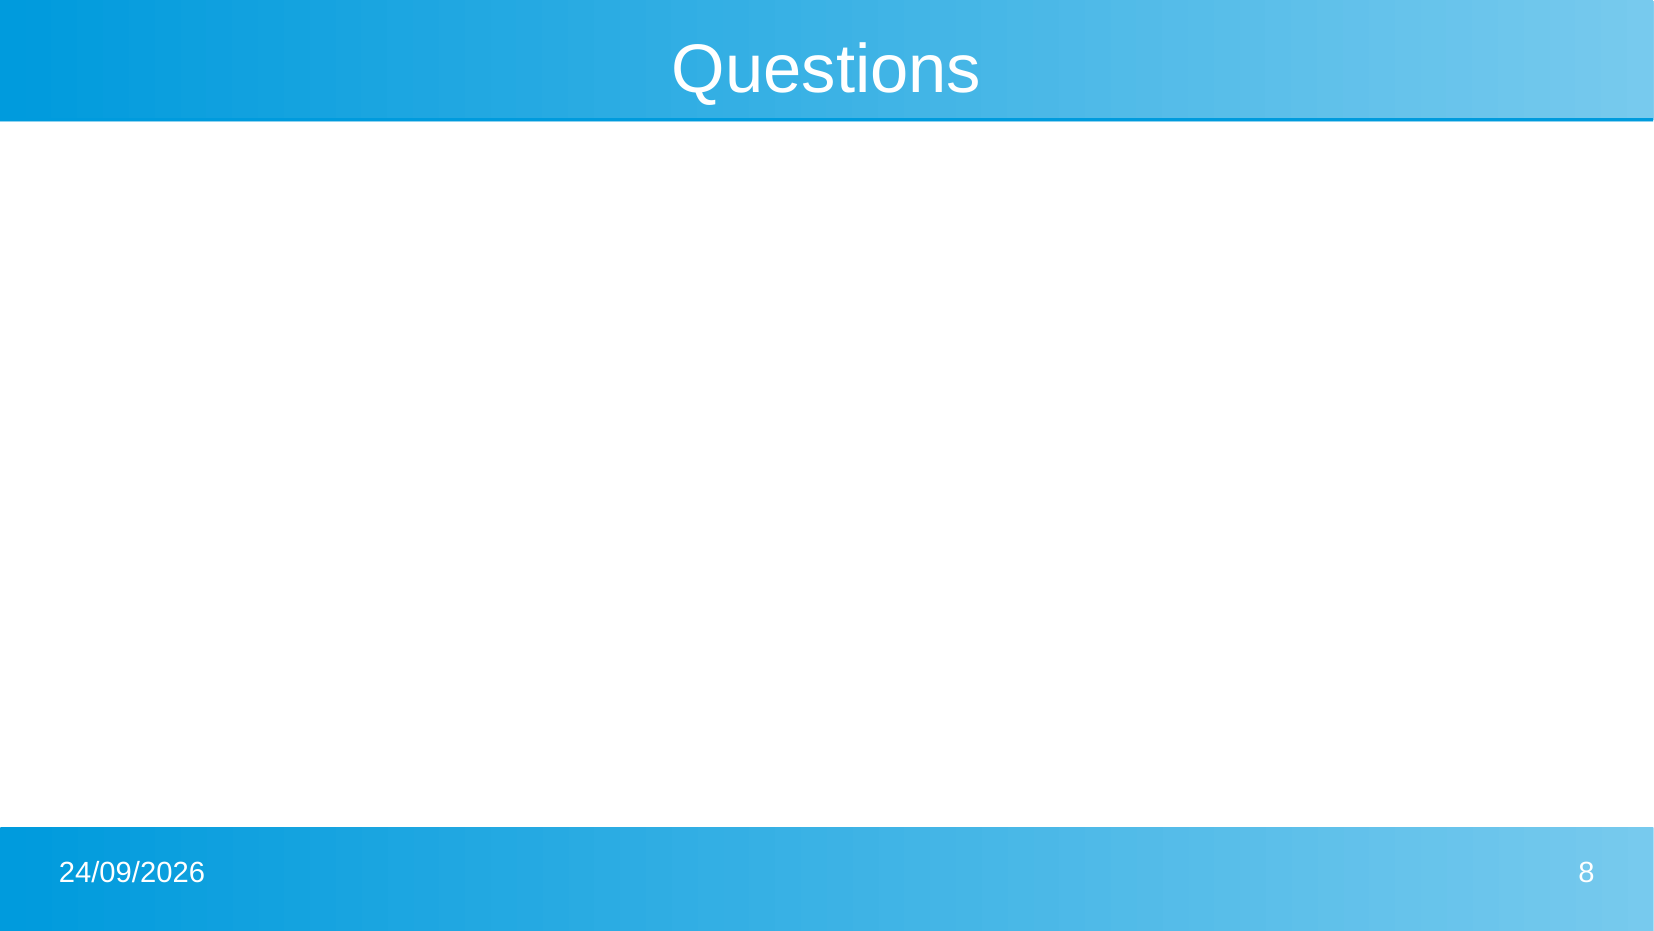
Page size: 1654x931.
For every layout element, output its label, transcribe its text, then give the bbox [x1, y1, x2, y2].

title Questions [59, 29, 1595, 108]
